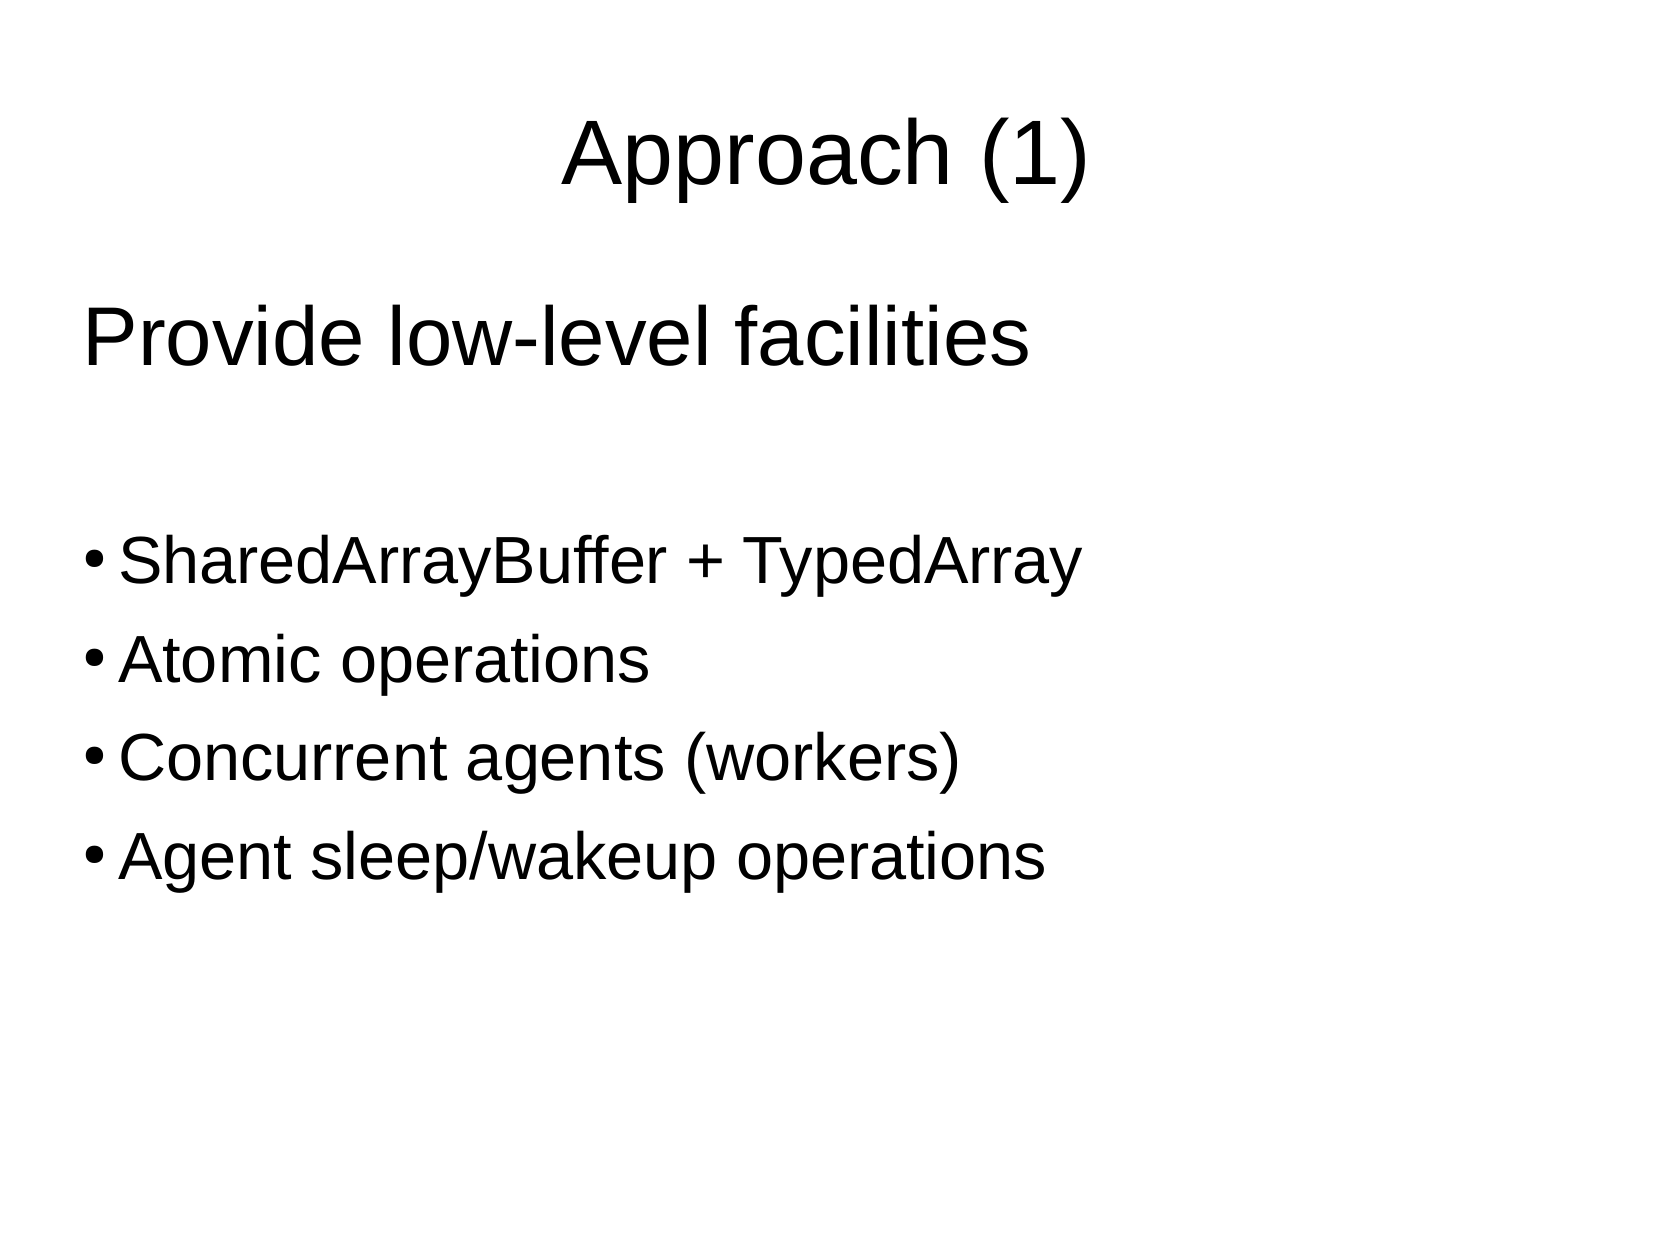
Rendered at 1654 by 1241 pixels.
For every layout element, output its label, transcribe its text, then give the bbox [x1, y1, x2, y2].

list Provide low-level facilities SharedArrayBuffer + TypedArray Atomic operations Concurrent agents (workers) Agent sleep/wakeup operations [82, 290, 1571, 1010]
title Approach (1) [82, 49, 1571, 257]
